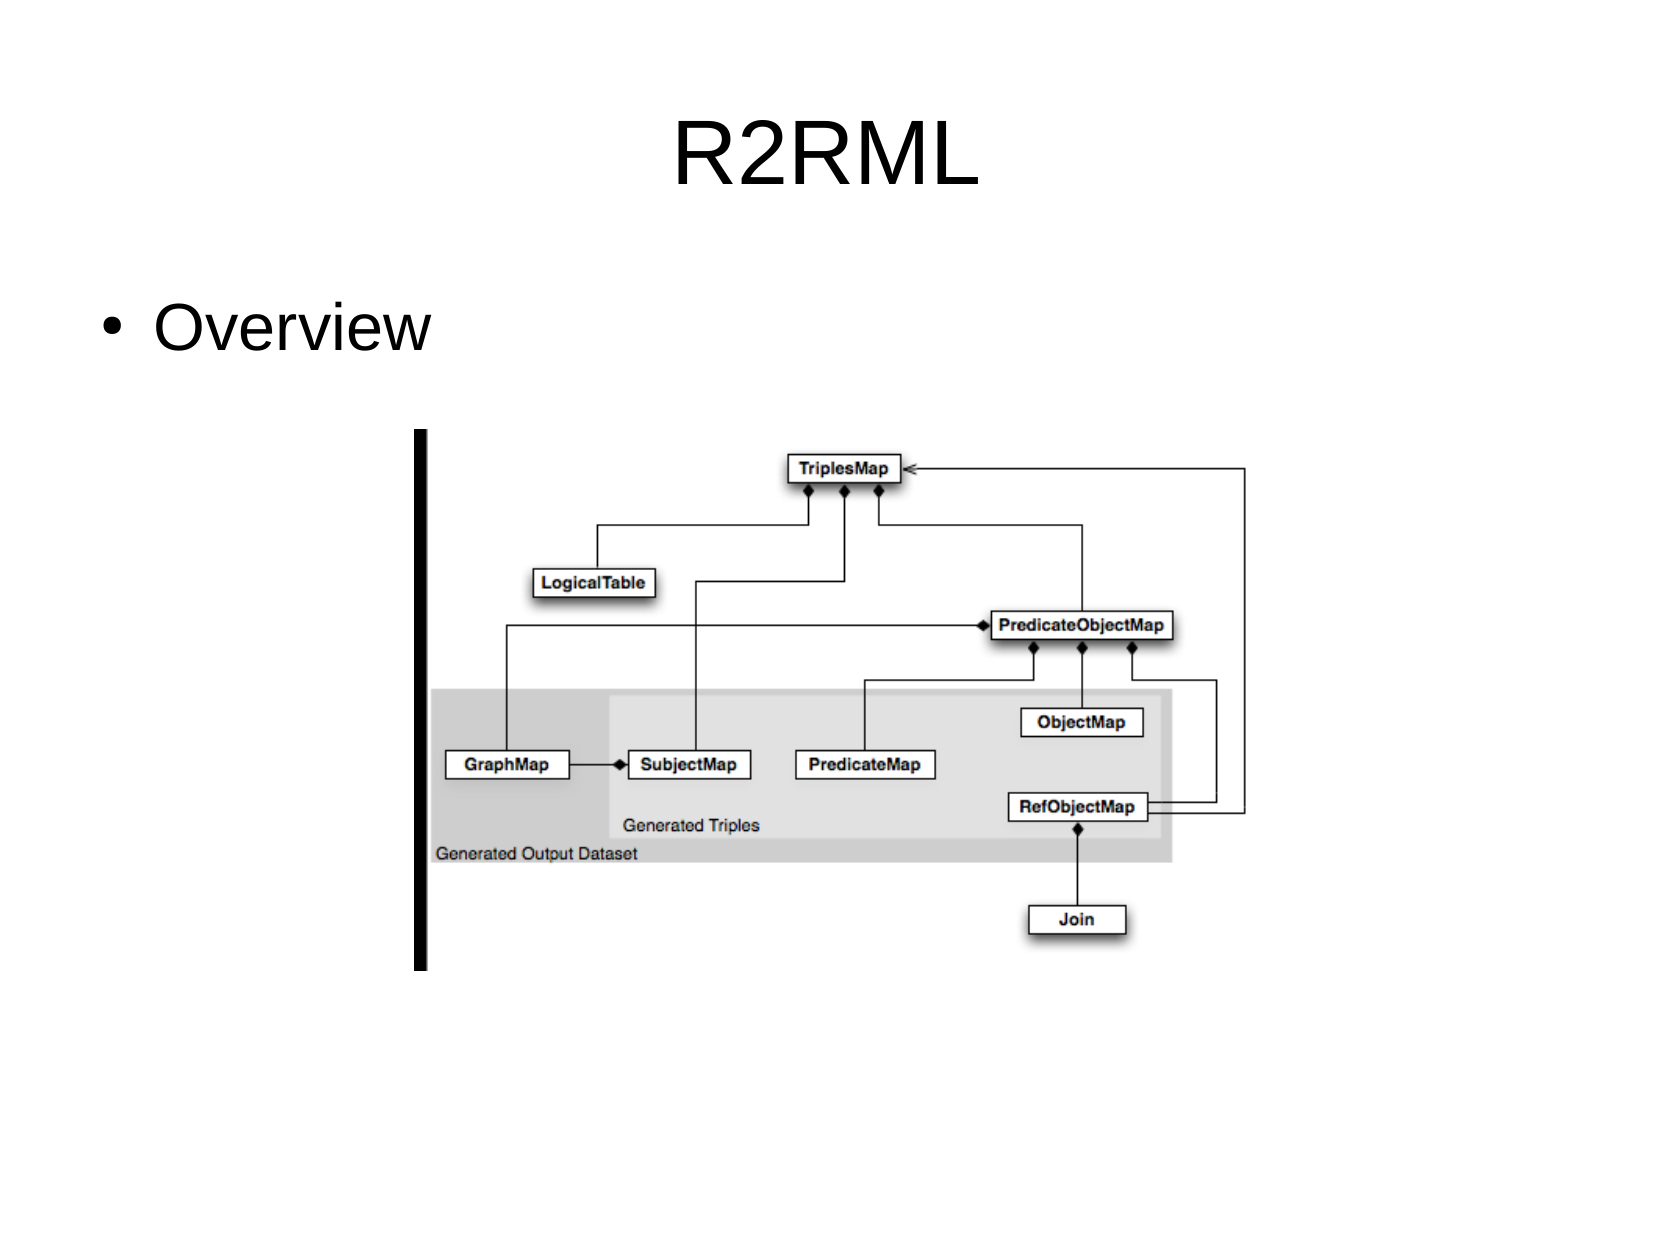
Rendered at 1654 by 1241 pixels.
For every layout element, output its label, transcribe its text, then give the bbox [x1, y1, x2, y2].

list Overview [82, 290, 1571, 1109]
picture [414, 429, 1263, 971]
title R2RML [82, 49, 1571, 257]
